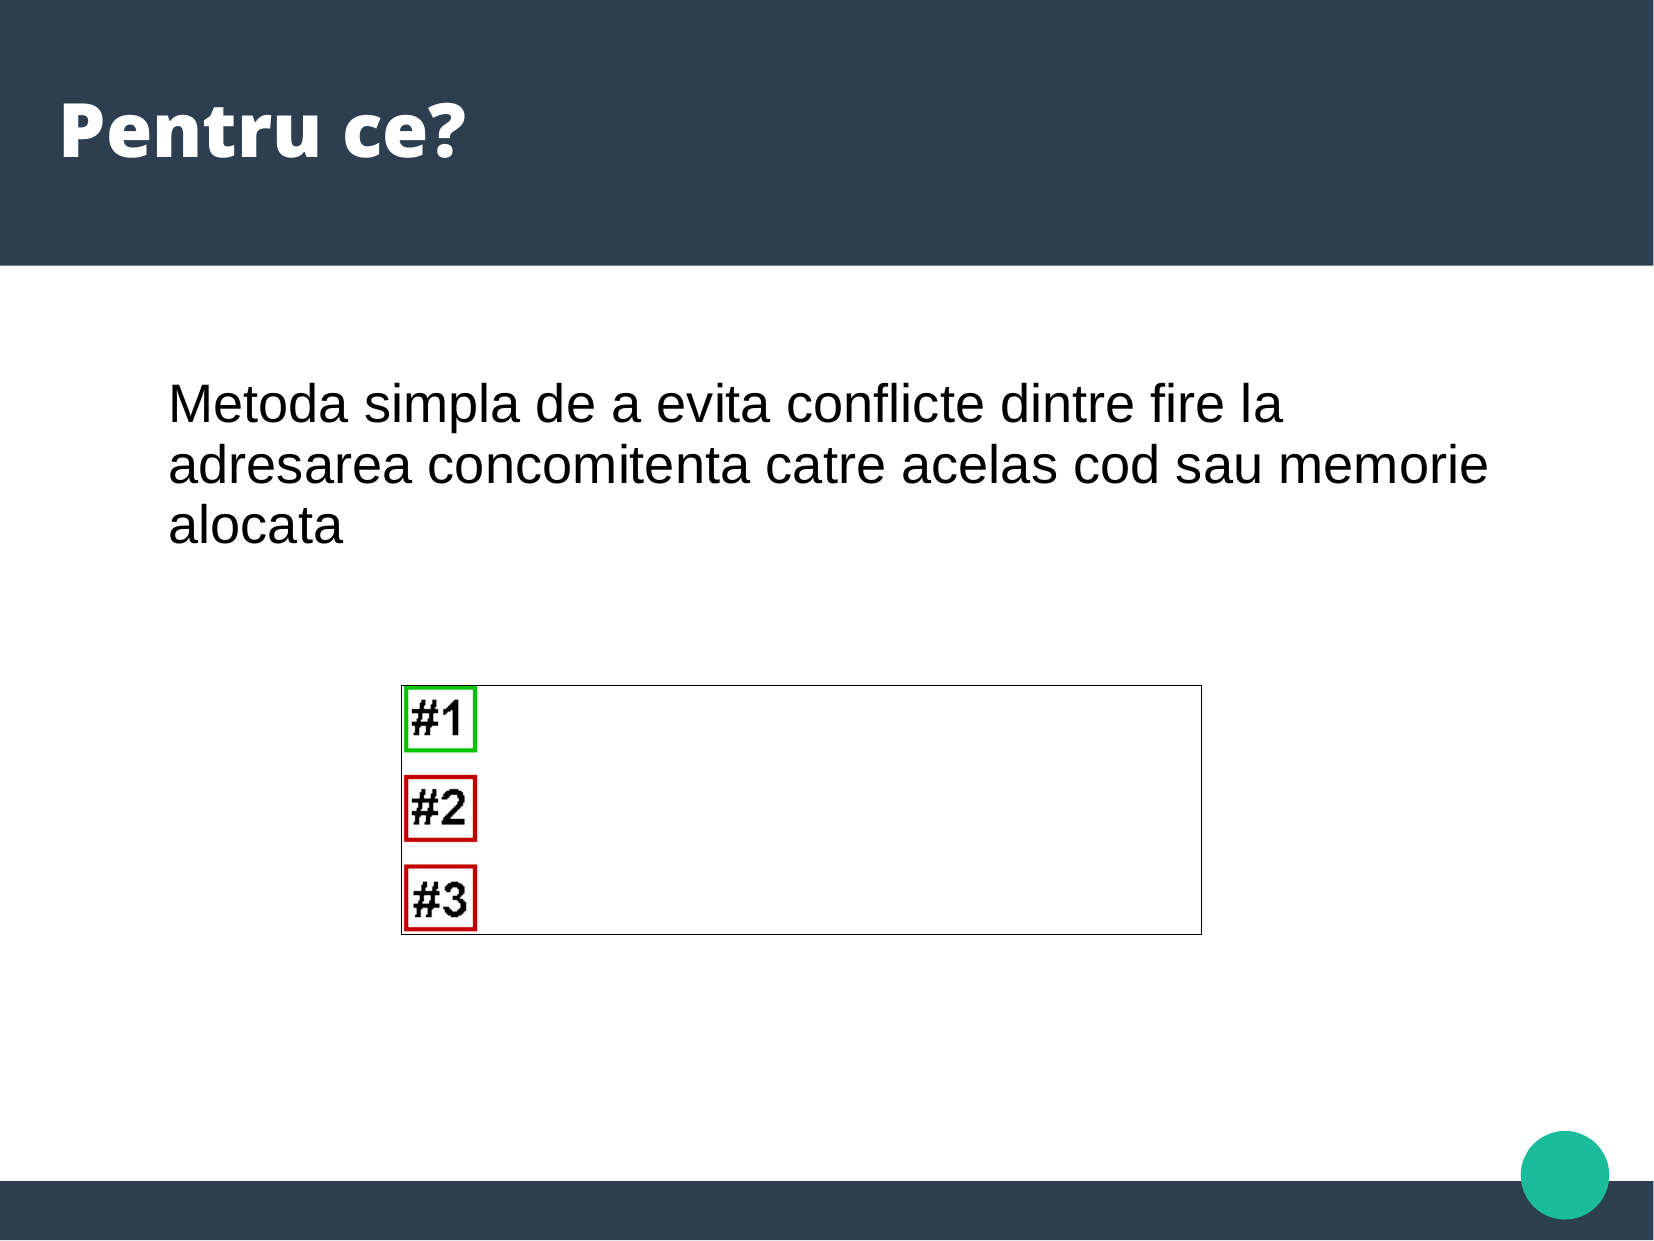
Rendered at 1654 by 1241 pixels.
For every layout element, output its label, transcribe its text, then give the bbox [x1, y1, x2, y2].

picture [401, 684, 1202, 935]
text_box Metoda simpla de a evita conflicte dintre fire la adresarea concomitenta catre acelas cod sau memorie alocata [153, 366, 1512, 563]
title Pentru ce? [59, 49, 1595, 207]
subtitle [82, 290, 1571, 1010]
